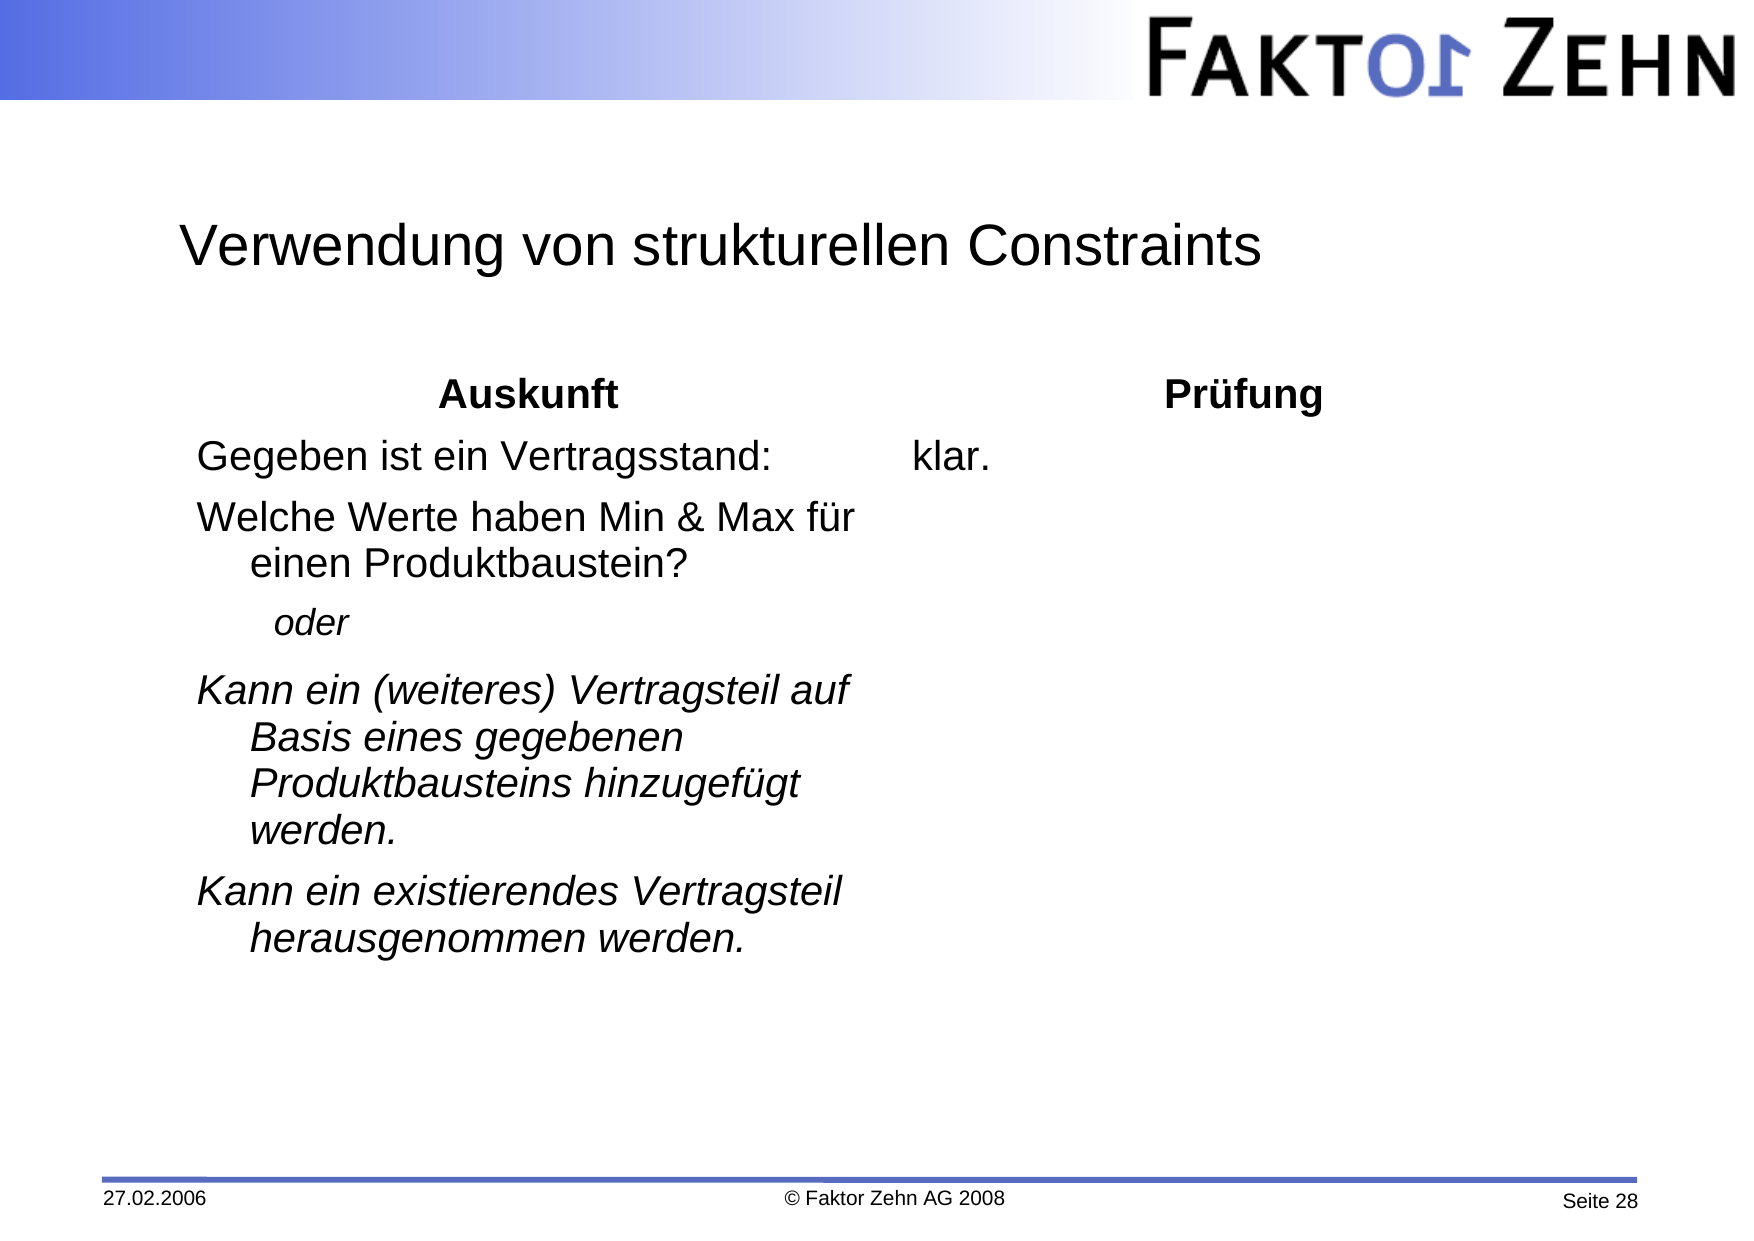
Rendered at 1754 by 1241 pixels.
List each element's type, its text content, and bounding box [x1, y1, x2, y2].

list Prüfung klar. [894, 371, 1577, 1078]
title Verwendung von strukturellen Constraints [179, 142, 1576, 349]
picture [1133, 2, 1749, 105]
list Auskunft Gegeben ist ein Vertragsstand: Welche Werte haben Min & Max für einen Produktbaustein? oder Kann ein (weiteres) Vertragsteil auf Basis eines gegebenen Produktbausteins hinzugefügt werden. Kann ein existierendes Vertragsteil herausgenommen werden. [179, 371, 861, 1078]
